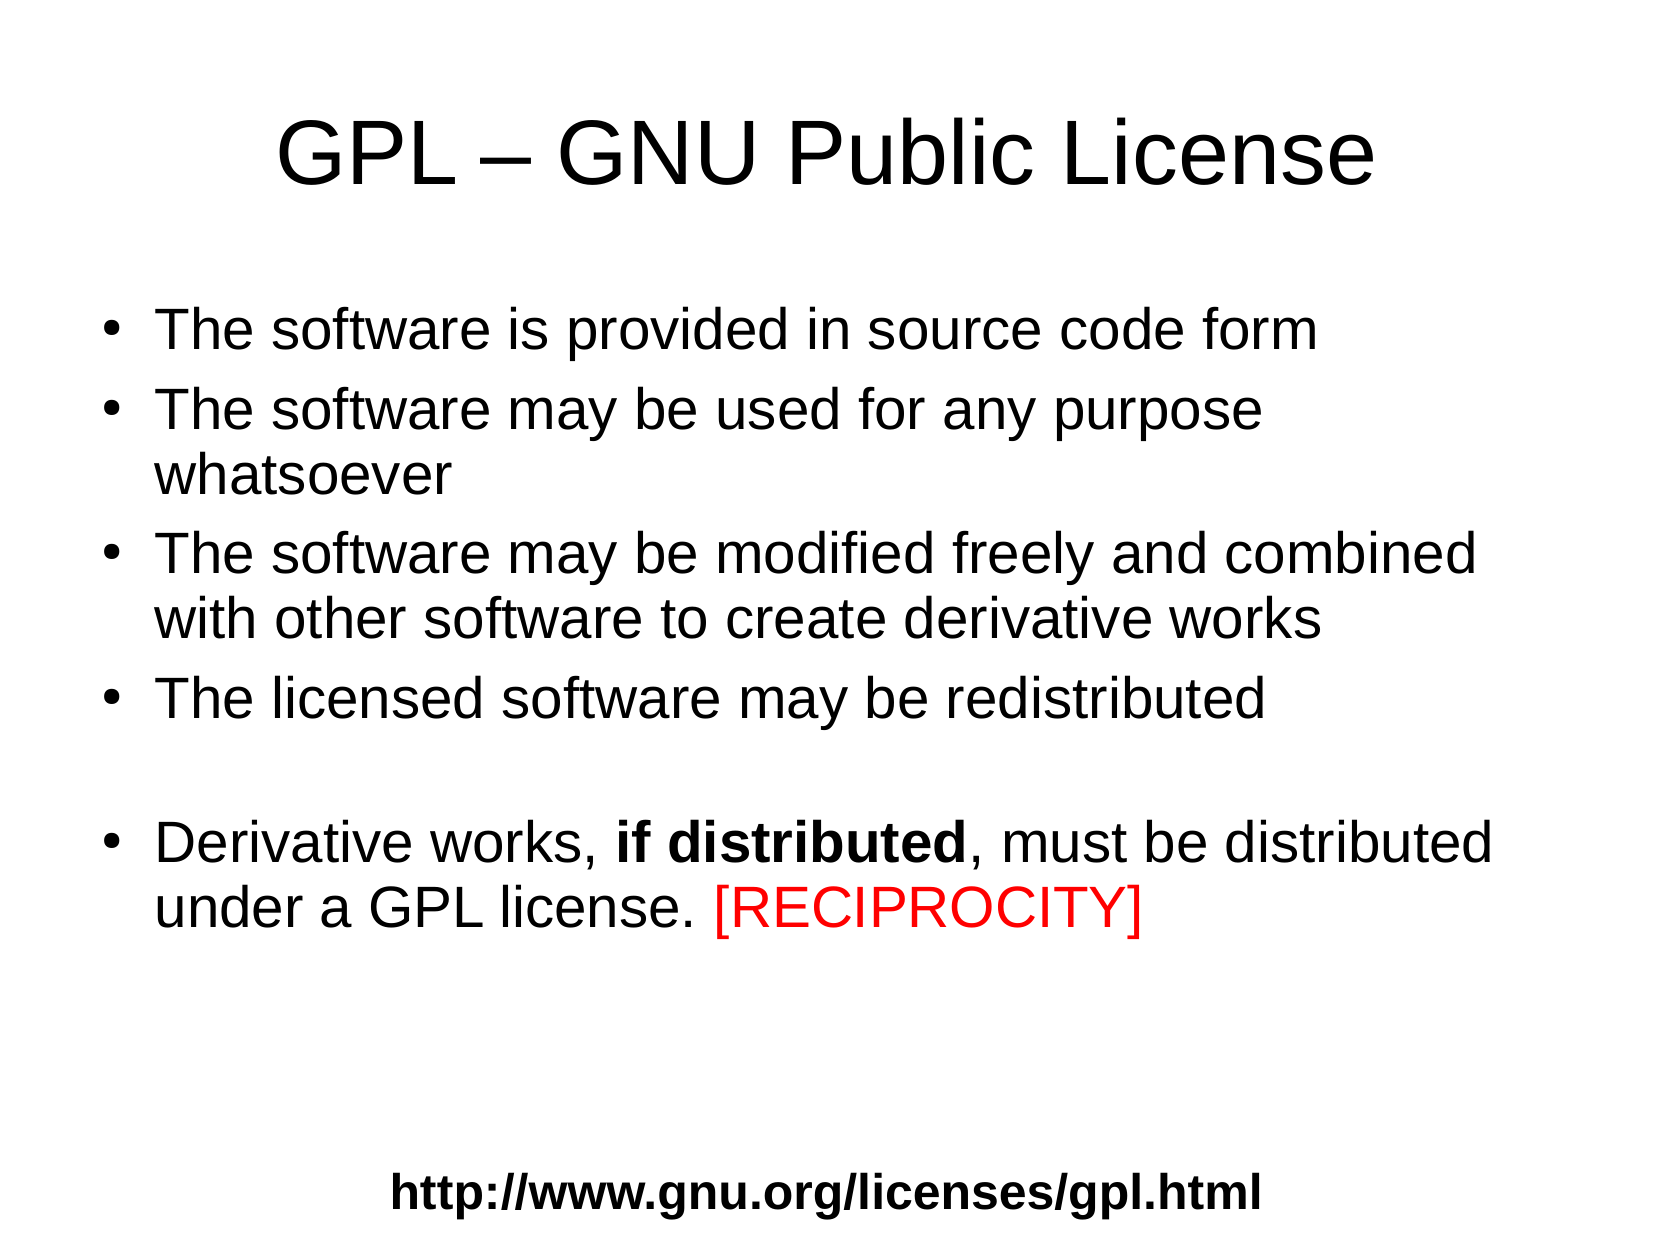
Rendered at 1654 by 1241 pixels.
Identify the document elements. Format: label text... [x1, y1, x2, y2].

text_box http://www.gnu.org/licenses/gpl.html [192, 1156, 1461, 1229]
title GPL – GNU Public License [82, 49, 1571, 257]
list The software is provided in source code form The software may be used for any purpose whatsoever The software may be modified freely and combined with other software to create derivative works The licensed software may be redistributed Derivative works, if distributed, must be distributed under a GPL license. [RECIPROCITY] [68, 289, 1585, 1051]
